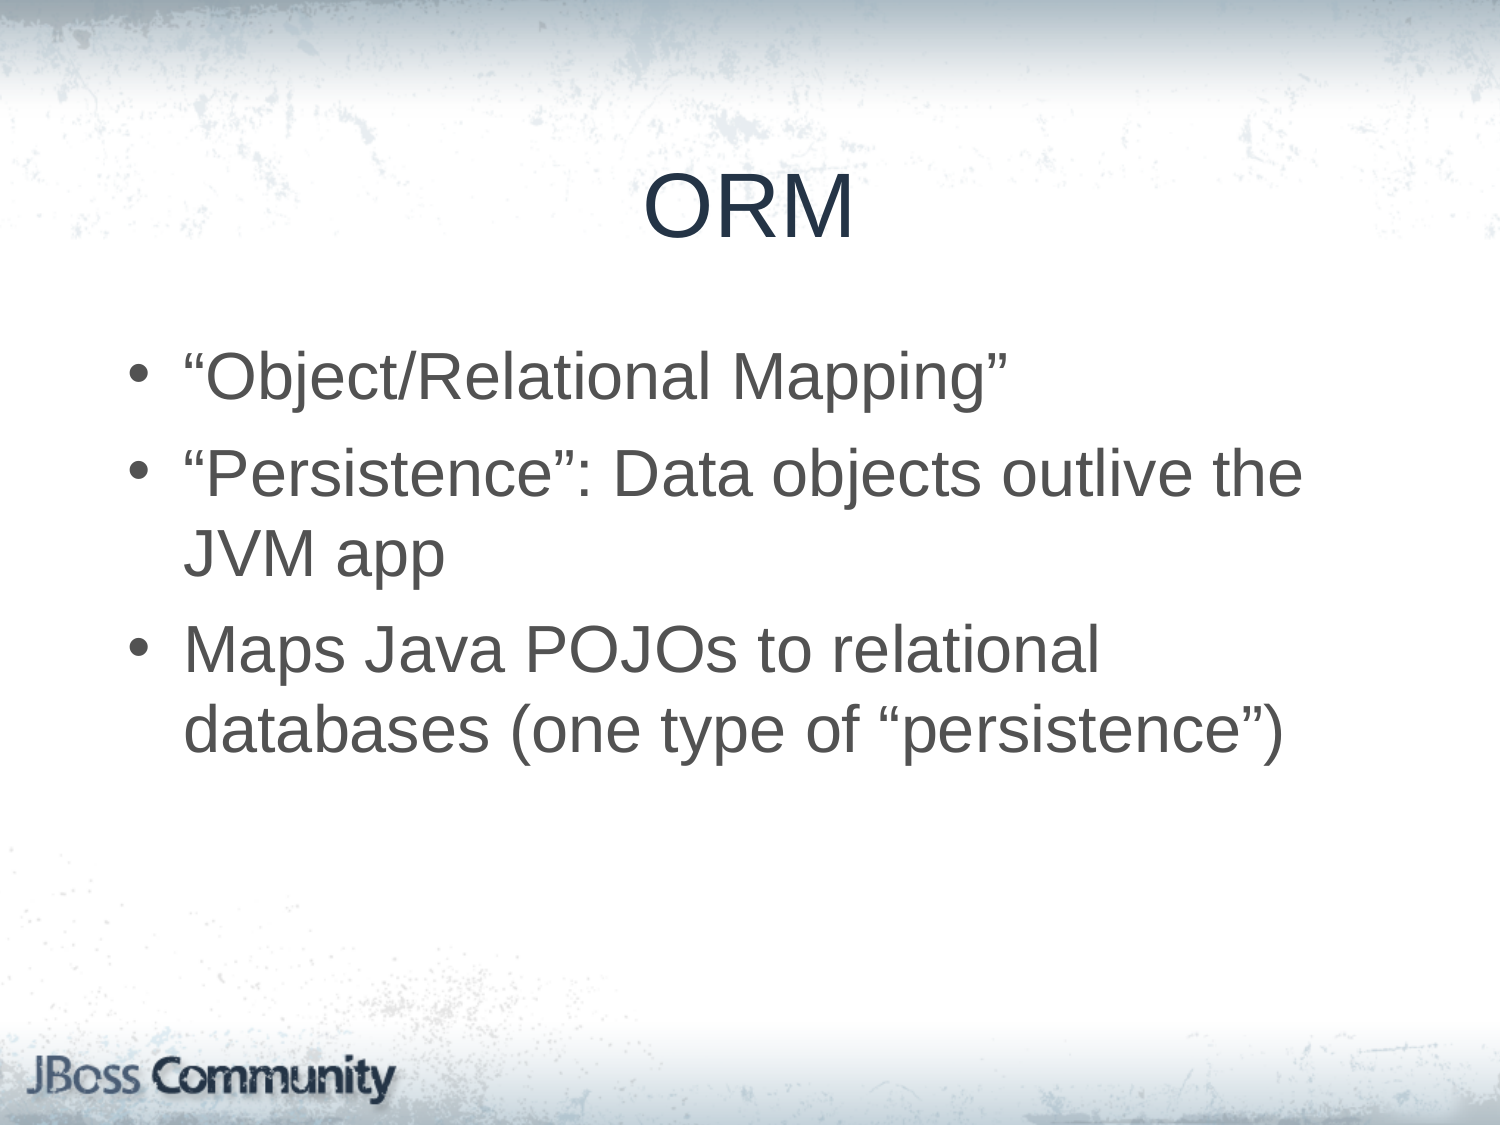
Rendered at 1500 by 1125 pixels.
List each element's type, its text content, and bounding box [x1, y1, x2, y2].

title ORM [112, 99, 1388, 303]
picture [0, 0, 1500, 1125]
list “Object/Relational Mapping” “Persistence”: Data objects outlive the JVM app Maps Java POJOs to relational databases (one type of “persistence”) [112, 324, 1388, 1015]
